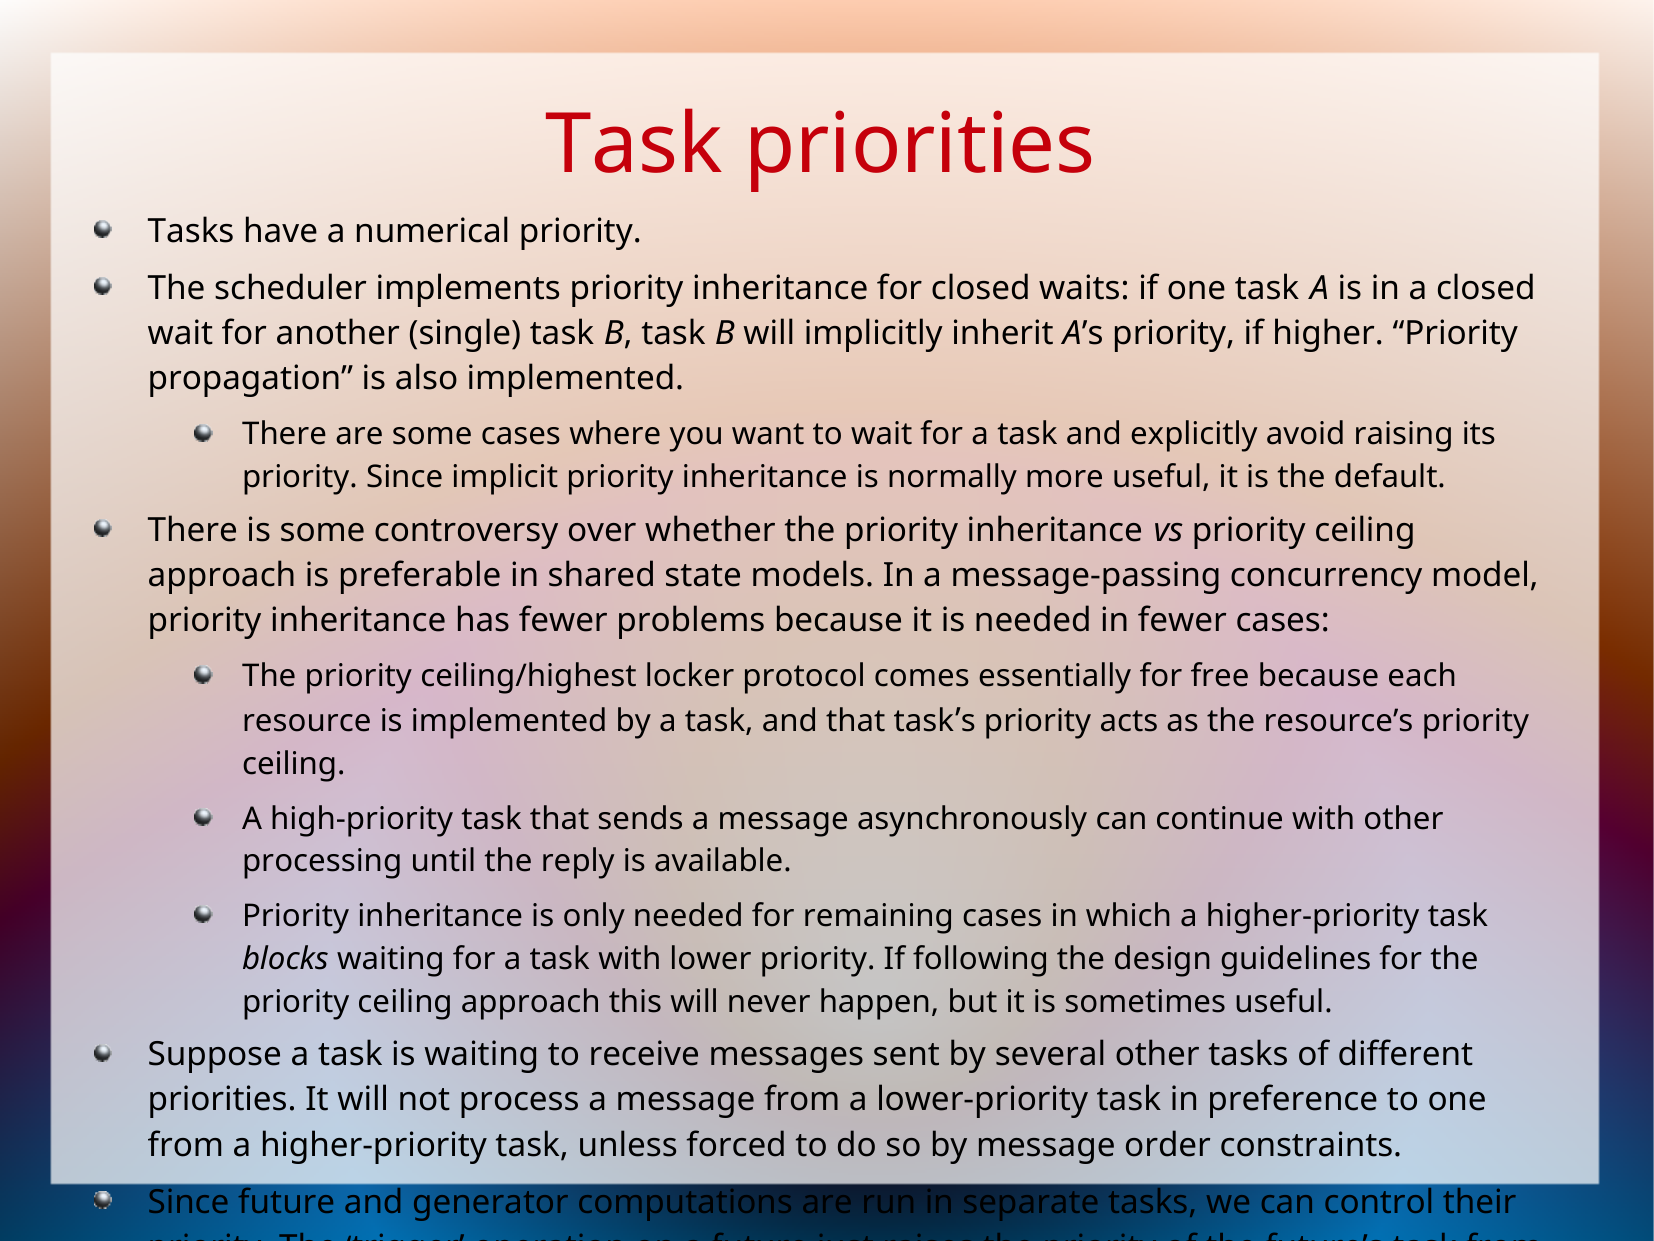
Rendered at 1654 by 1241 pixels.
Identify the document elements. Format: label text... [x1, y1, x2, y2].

title Task priorities [76, 43, 1565, 206]
picture [0, 0, 1654, 1241]
list Tasks have a numerical priority. The scheduler implements priority inheritance for closed waits: if one task A is in a closed wait for another (single) task B, task B will implicitly inherit A’s priority, if higher. “Priority propagation” is also implemented. There are some cases where you want to wait for a task and explicitly avoid raising its priority. Since implicit priority inheritance is normally more useful, it is the default. There is some controversy over whether the priority inheritance vs priority ceiling approach is preferable in shared state models. In a message-passing concurrency model, priority inheritance has fewer problems because it is needed in fewer cases: The priority ceiling/highest locker protocol comes essentially for free because each resource is implemented by a task, and that task’s priority acts as the resource’s priority ceiling. A high-priority task that sends a message asynchronously can continue with other processing until the reply is available. Priority inheritance is only needed for remaining cases in which a higher-priority task blocks waiting for a task with lower priority. If following the design guidelines for the priority ceiling approach this will never happen, but it is sometimes useful. Suppose a task is waiting to receive messages sent by several other tasks of different priorities. It will not process a message from a lower-priority task in preference to one from a higher-priority task, unless forced to do so by message order constraints. Since future and generator computations are run in separate tasks, we can control their priority. The ‘trigger’ operation on a future just raises the priority of the future’s task from “suspended”. [76, 206, 1565, 1123]
